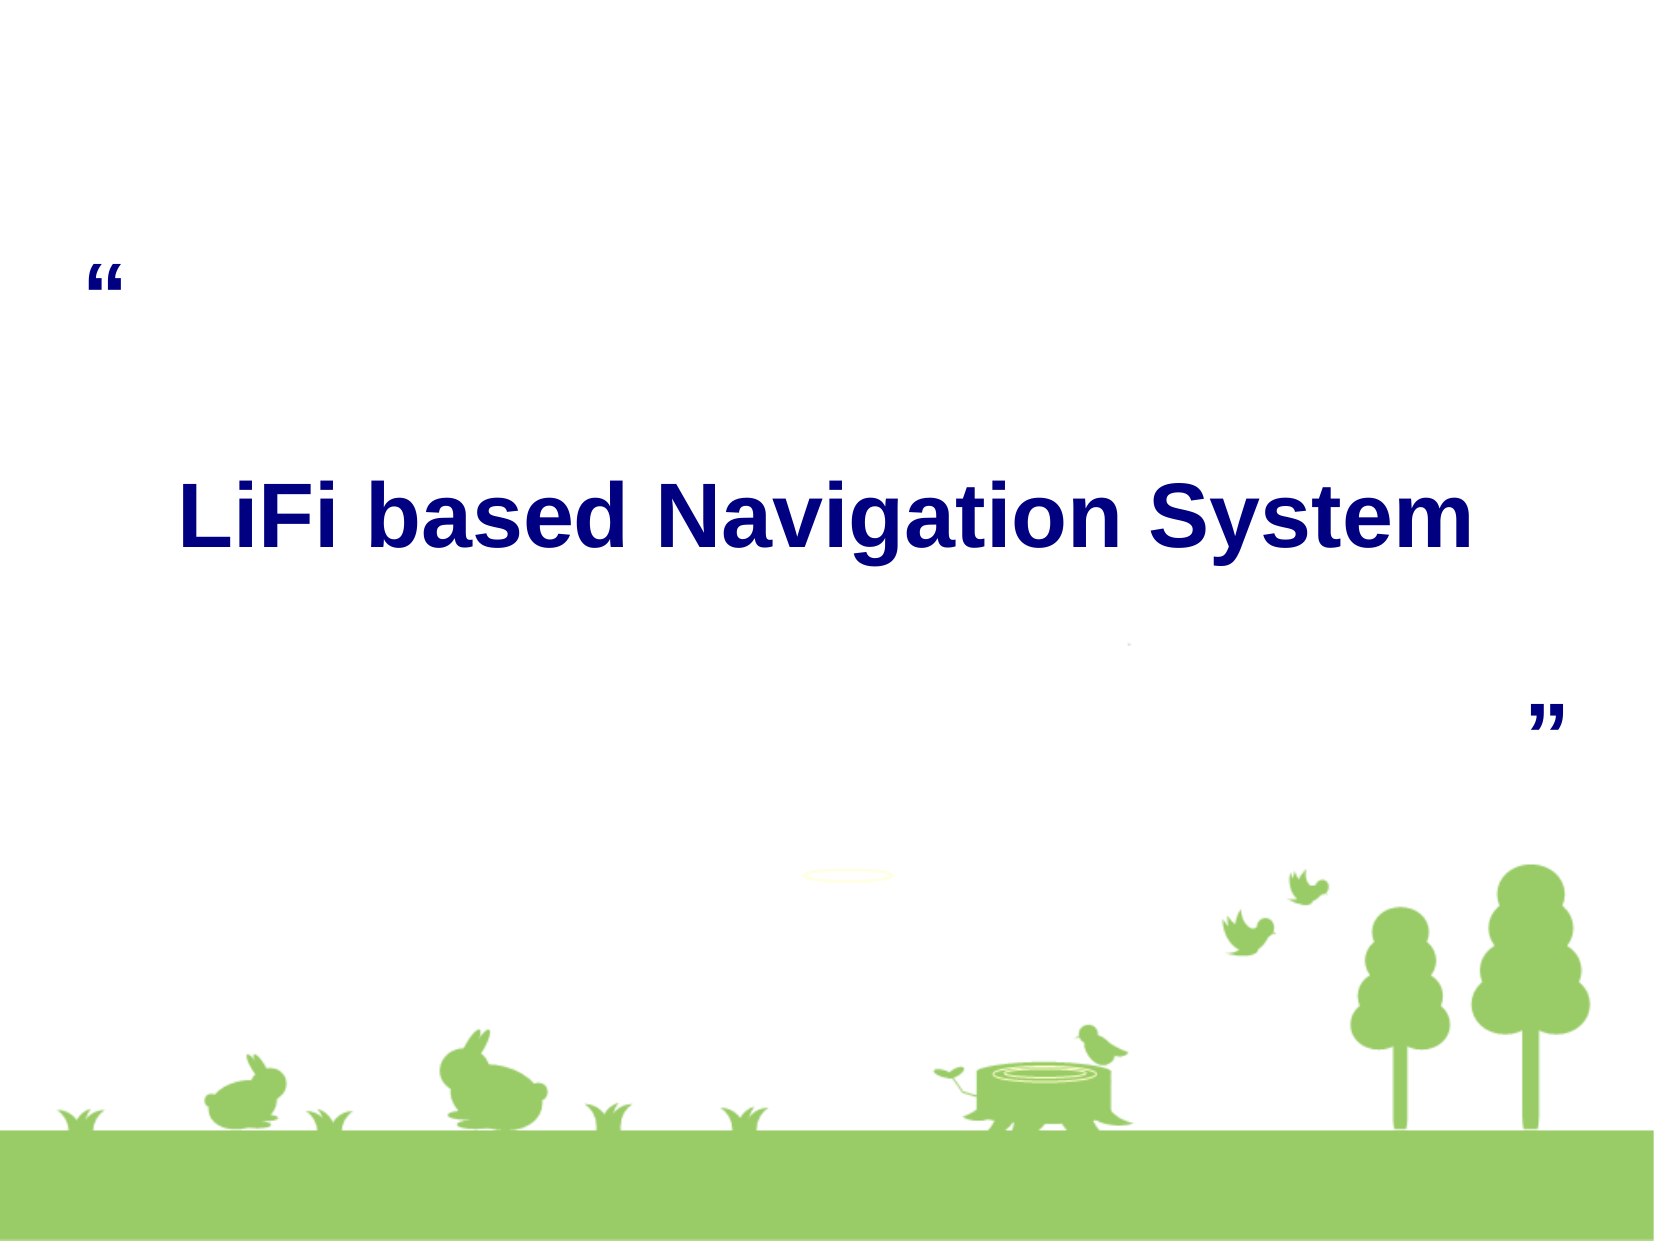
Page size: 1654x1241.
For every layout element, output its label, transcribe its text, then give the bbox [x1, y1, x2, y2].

picture [0, 0, 1654, 1241]
text_box “ LiFi based Navigation System ” [82, 407, 1571, 615]
